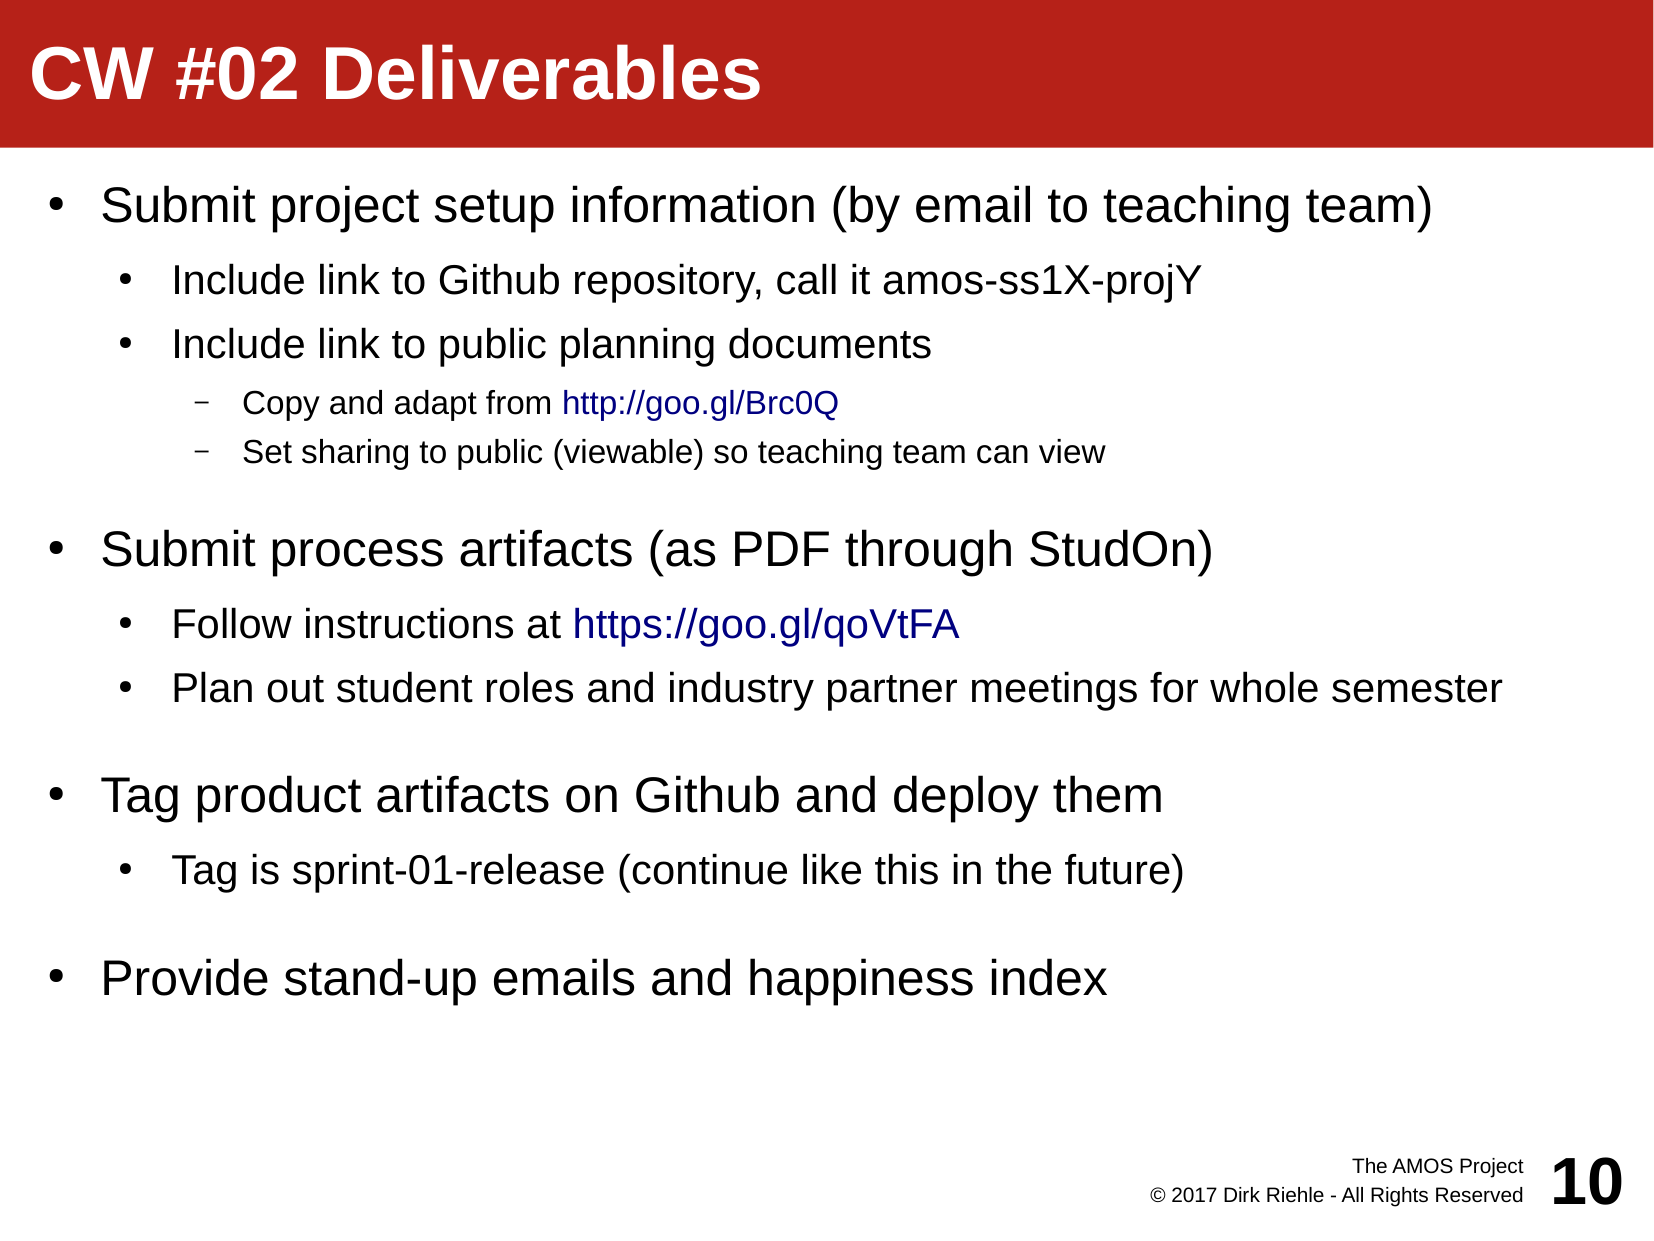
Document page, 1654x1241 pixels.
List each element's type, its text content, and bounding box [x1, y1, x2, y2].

title CW #02 Deliverables [0, 0, 1654, 148]
list Submit project setup information (by email to teaching team) Include link to Github repository, call it amos-ss1X-projY Include link to public planning documents Copy and adapt from http://goo.gl/Brc0Q Set sharing to public (viewable) so teaching team can view Submit process artifacts (as PDF through StudOn) Follow instructions at https://goo.gl/qoVtFA Plan out student roles and industry partner meetings for whole semester Tag product artifacts on Github and deploy them Tag is sprint-01-release (continue like this in the future) Provide stand-up emails and happiness index [29, 177, 1625, 1063]
